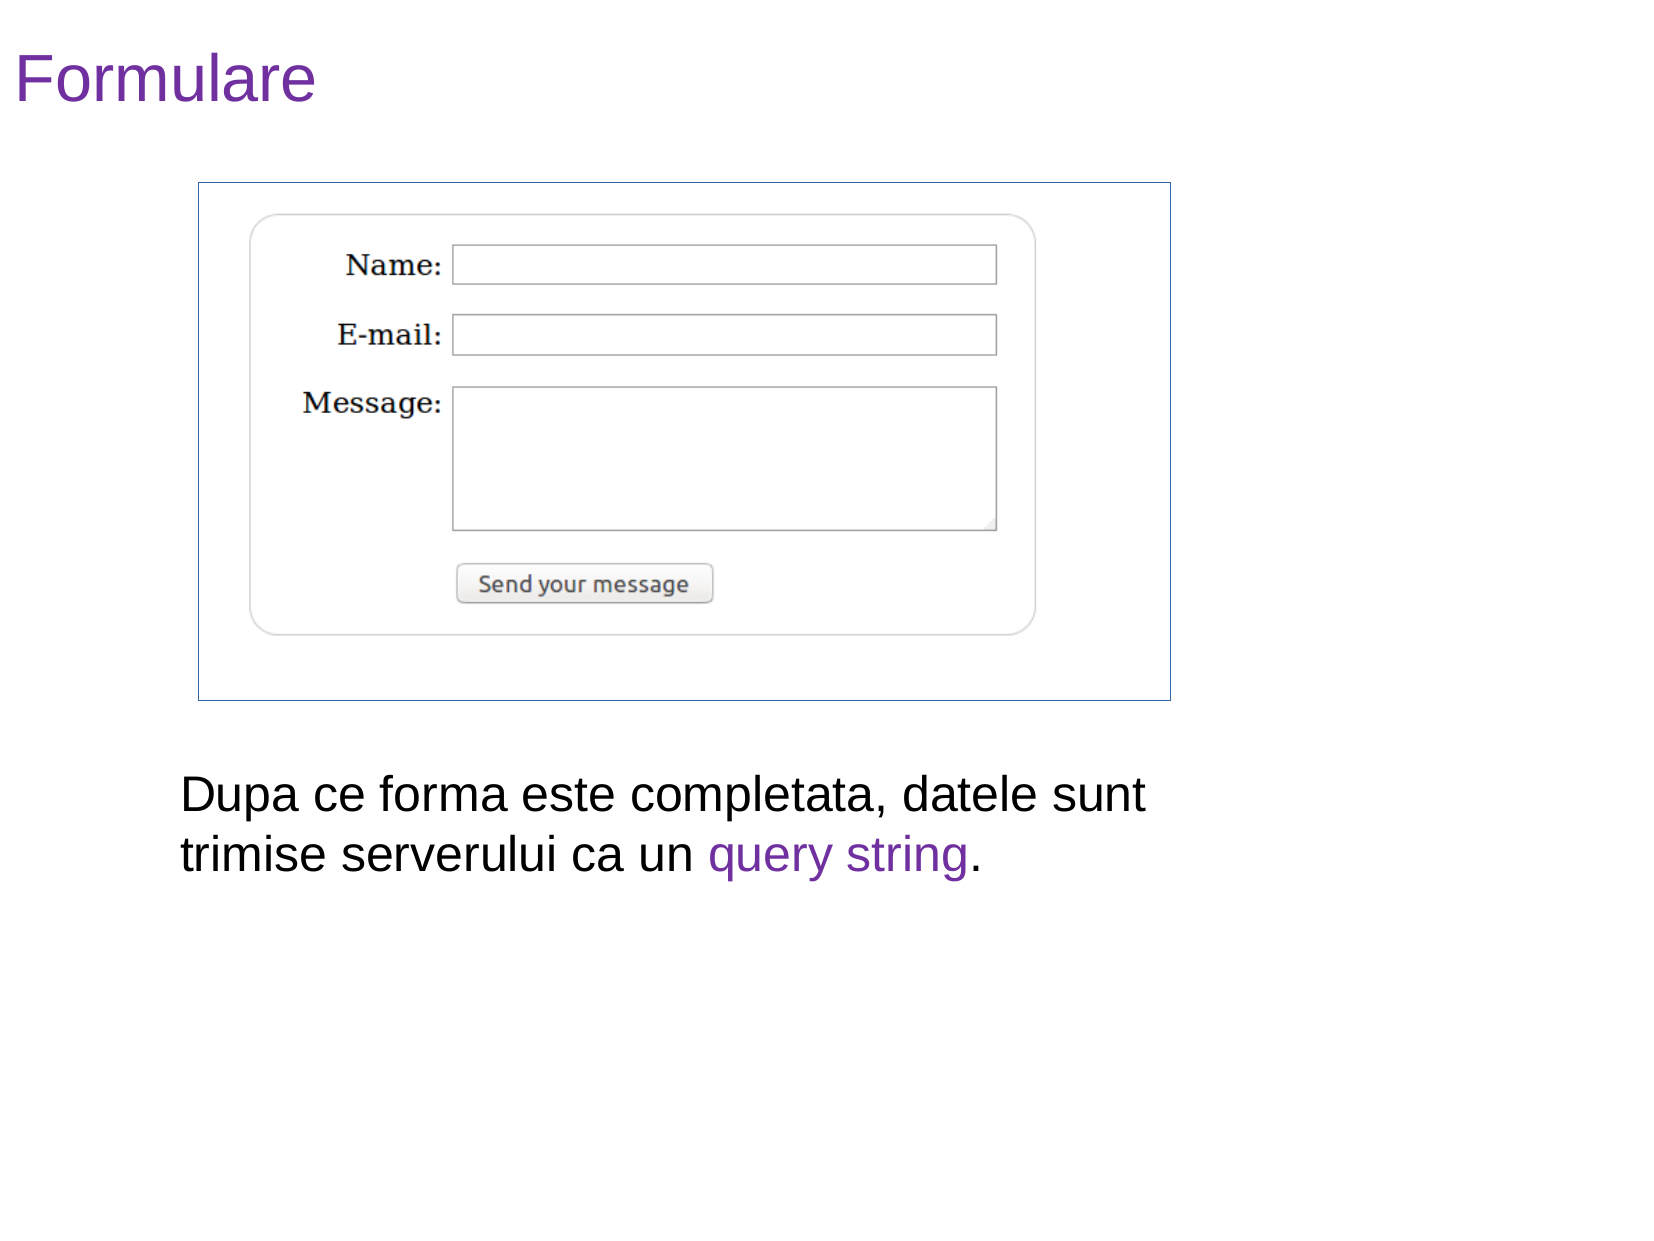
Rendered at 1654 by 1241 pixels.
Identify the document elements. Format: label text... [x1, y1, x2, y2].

text_box Dupa ce forma este completata, datele sunt trimise serverului ca un query string. [165, 753, 1461, 889]
picture [198, 182, 1171, 701]
text_box Formulare [0, 27, 1351, 168]
